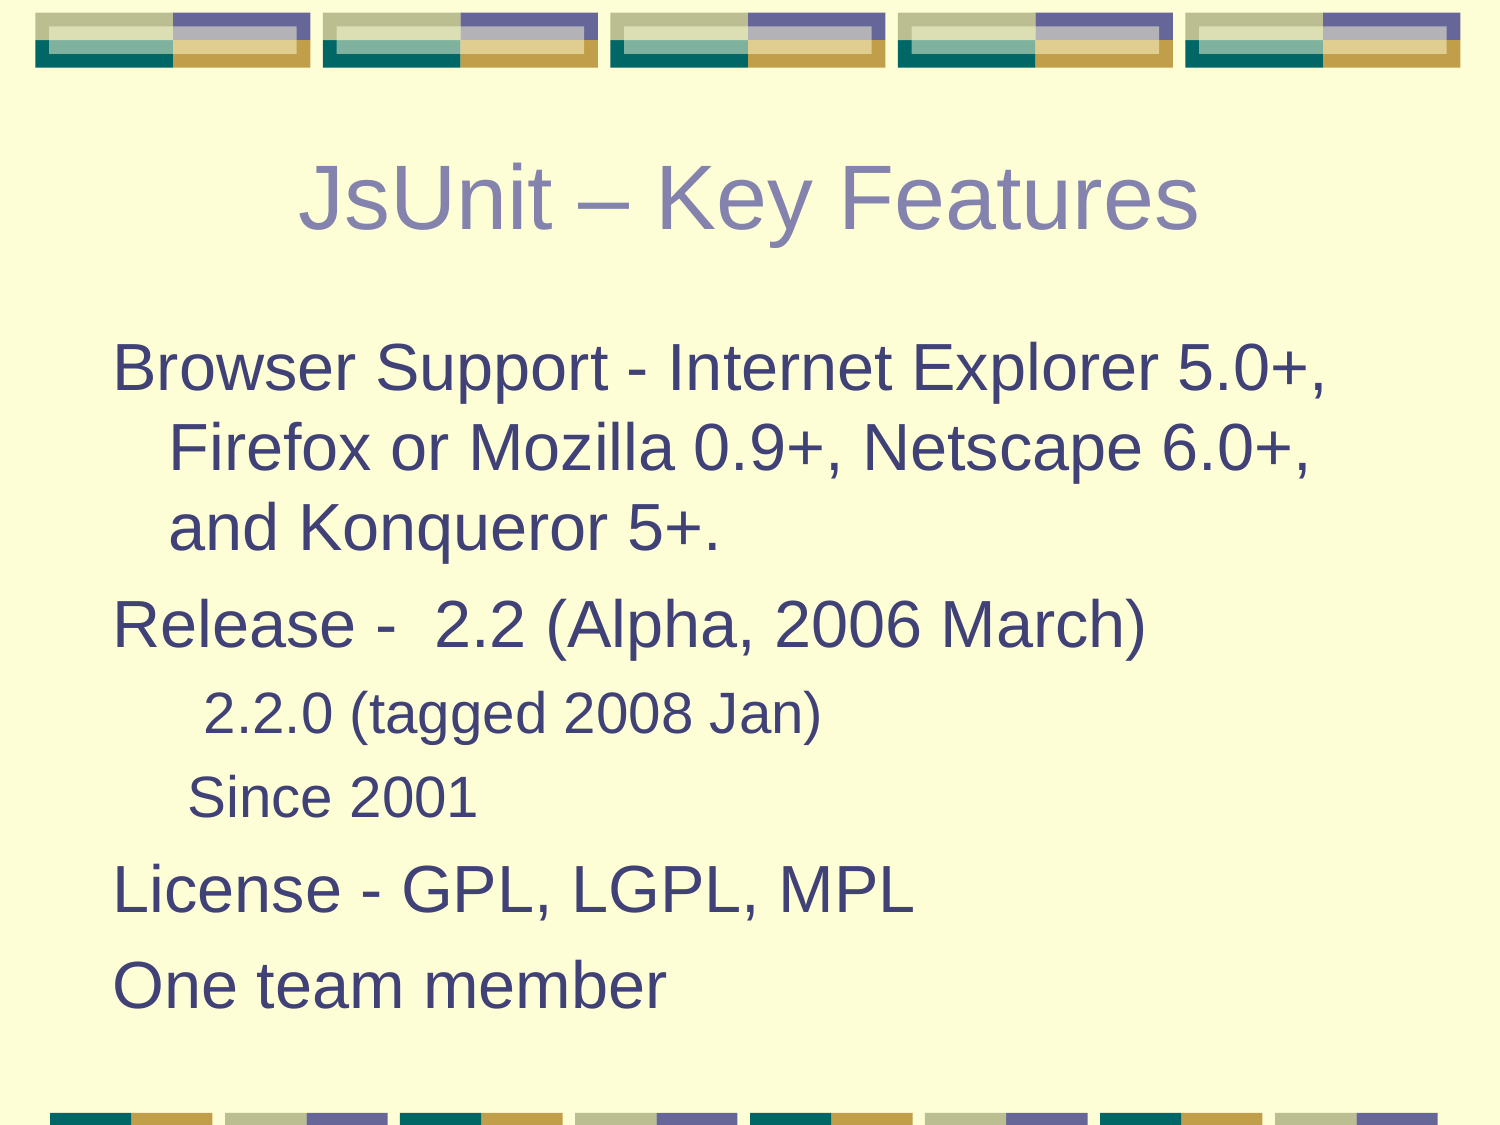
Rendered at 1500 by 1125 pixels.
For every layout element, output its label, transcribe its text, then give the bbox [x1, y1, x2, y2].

list Browser Support - Internet Explorer 5.0+, Firefox or Mozilla 0.9+, Netscape 6.0+, and Konqueror 5+. Release - 2.2 (Alpha, 2006 March) 2.2.0 (tagged 2008 Jan) Since 2001 License - GPL, LGPL, MPL One team member [112, 324, 1388, 1018]
title JsUnit – Key Features [112, 79, 1388, 308]
